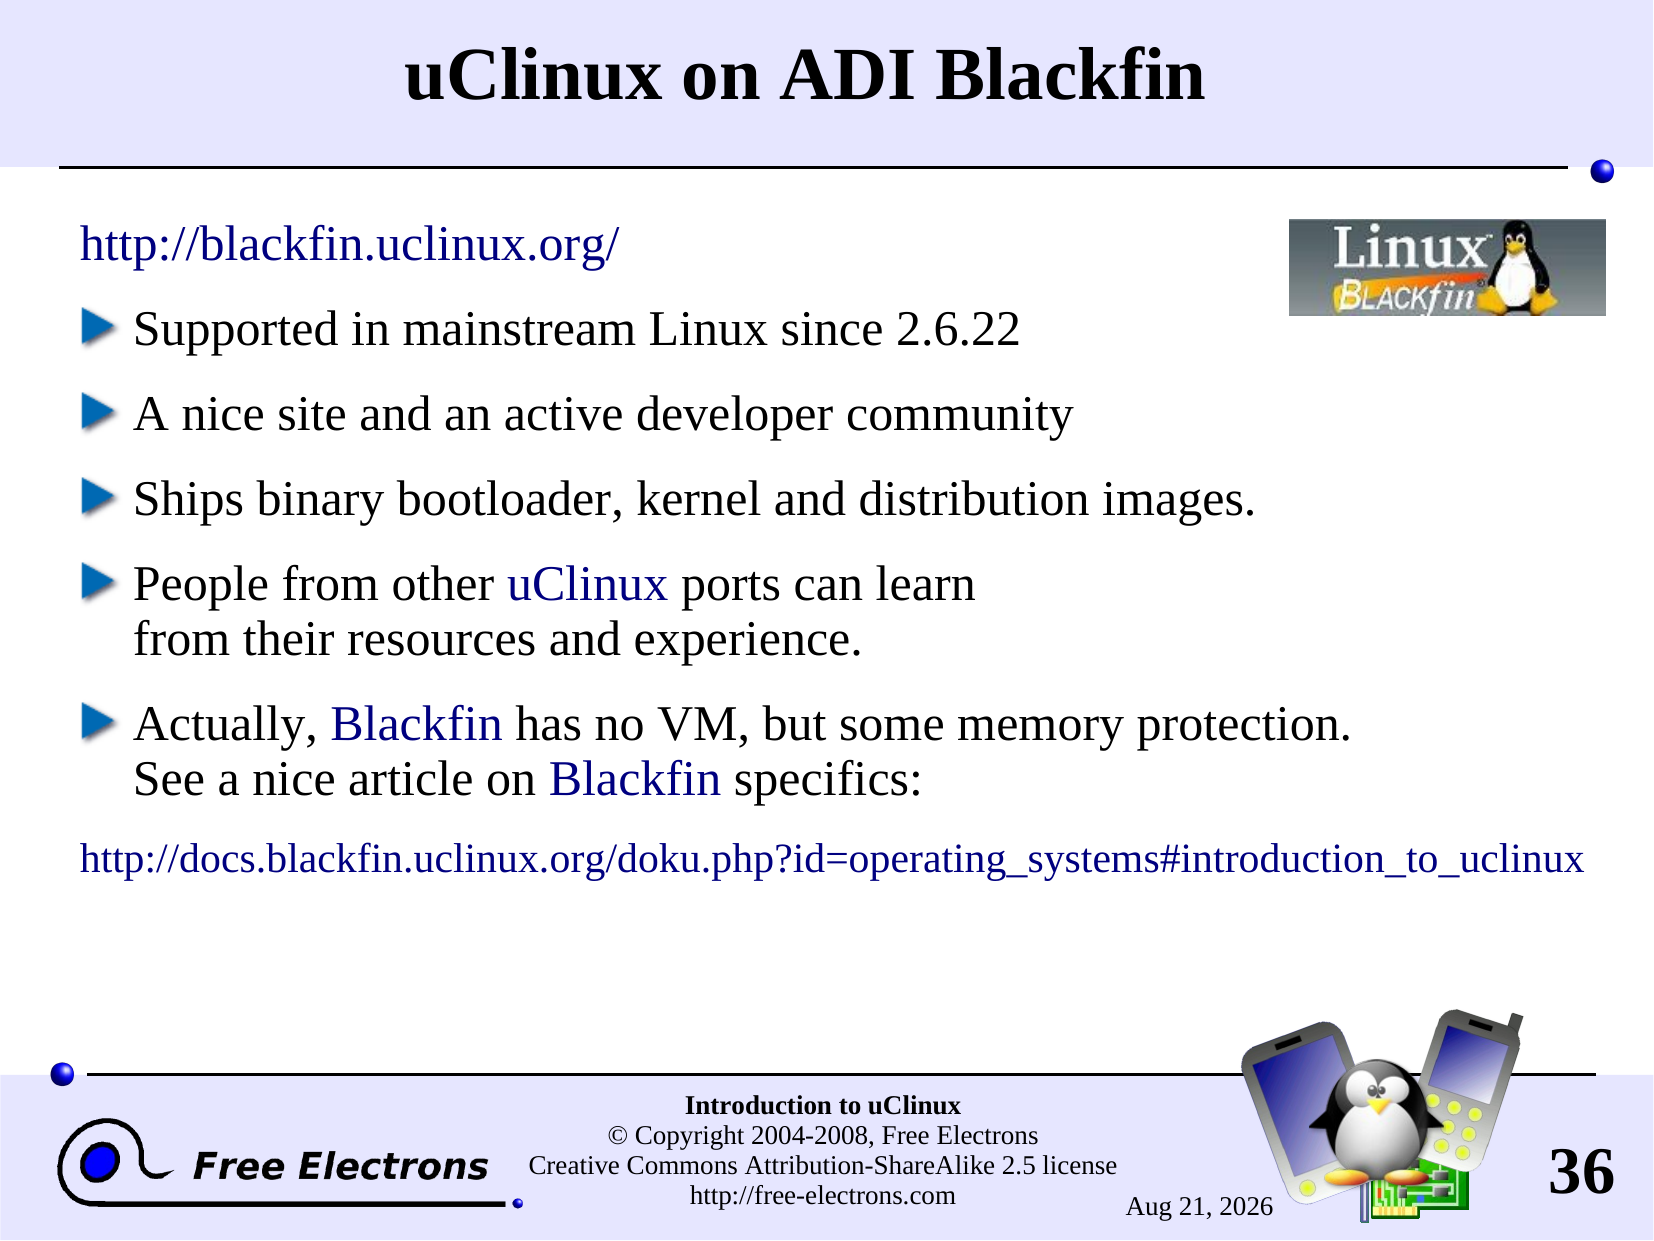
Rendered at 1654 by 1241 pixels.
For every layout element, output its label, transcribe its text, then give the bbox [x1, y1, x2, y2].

title uClinux on ADI Blackfin [60, 25, 1551, 124]
list http://blackfin.uclinux.org/ Supported in mainstream Linux since 2.6.22 A nice site and an active developer community Ships binary bootloader, kernel and distribution images. People from other uClinux ports can learn from their resources and experience. Actually, Blackfin has no VM, but some memory protection. See a nice article on Blackfin specifics: http://docs.blackfin.uclinux.org/doku.php?id=operating_systems#introduction_to_uclinux [62, 216, 1589, 1066]
picture [1289, 219, 1606, 316]
picture [1231, 1066, 1521, 1241]
picture [50, 1107, 527, 1216]
